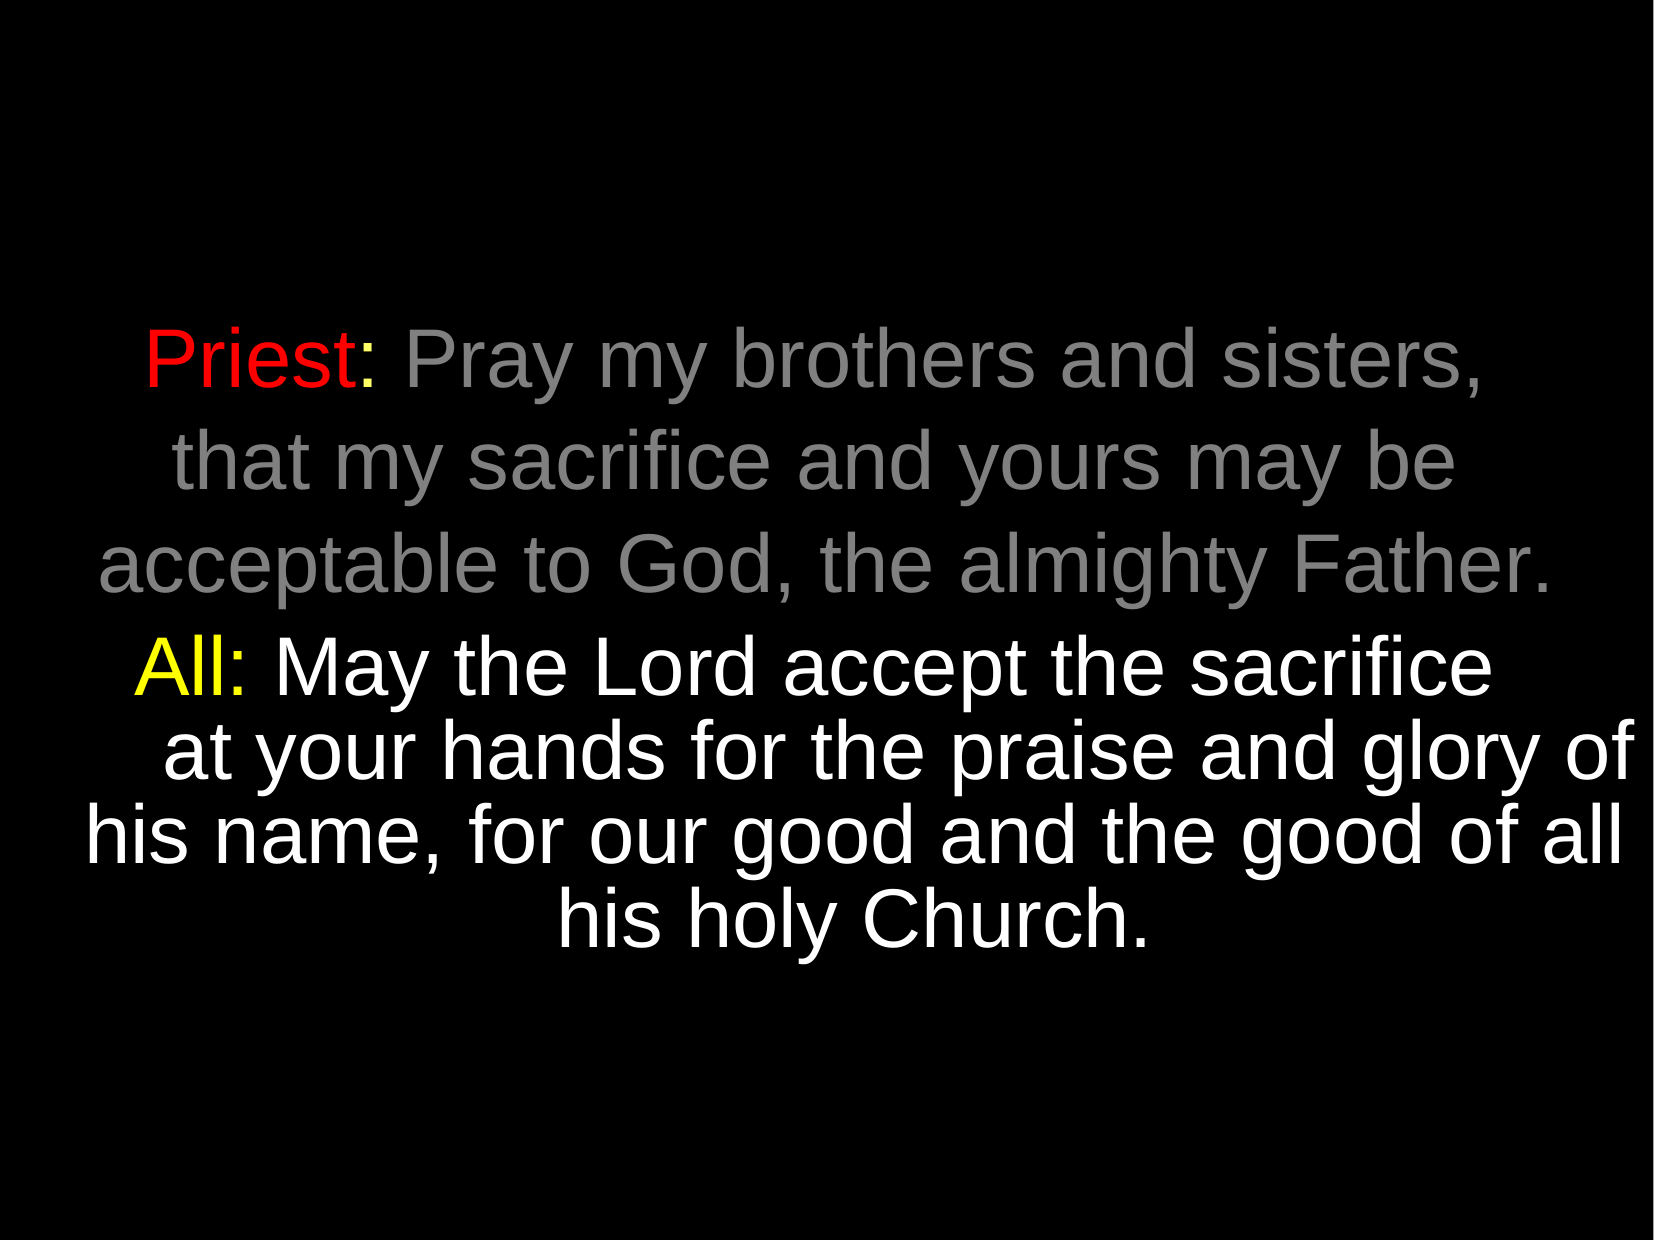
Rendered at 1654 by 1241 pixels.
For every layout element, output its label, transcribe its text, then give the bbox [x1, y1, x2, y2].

list Priest: Pray my brothers and sisters, that my sacrifice and yours may be acceptable to God, the almighty Father. All: May the Lord accept the sacrifice at your hands for the praise and glory of his name, for our good and the good of all his holy Church. [0, 307, 1654, 1241]
